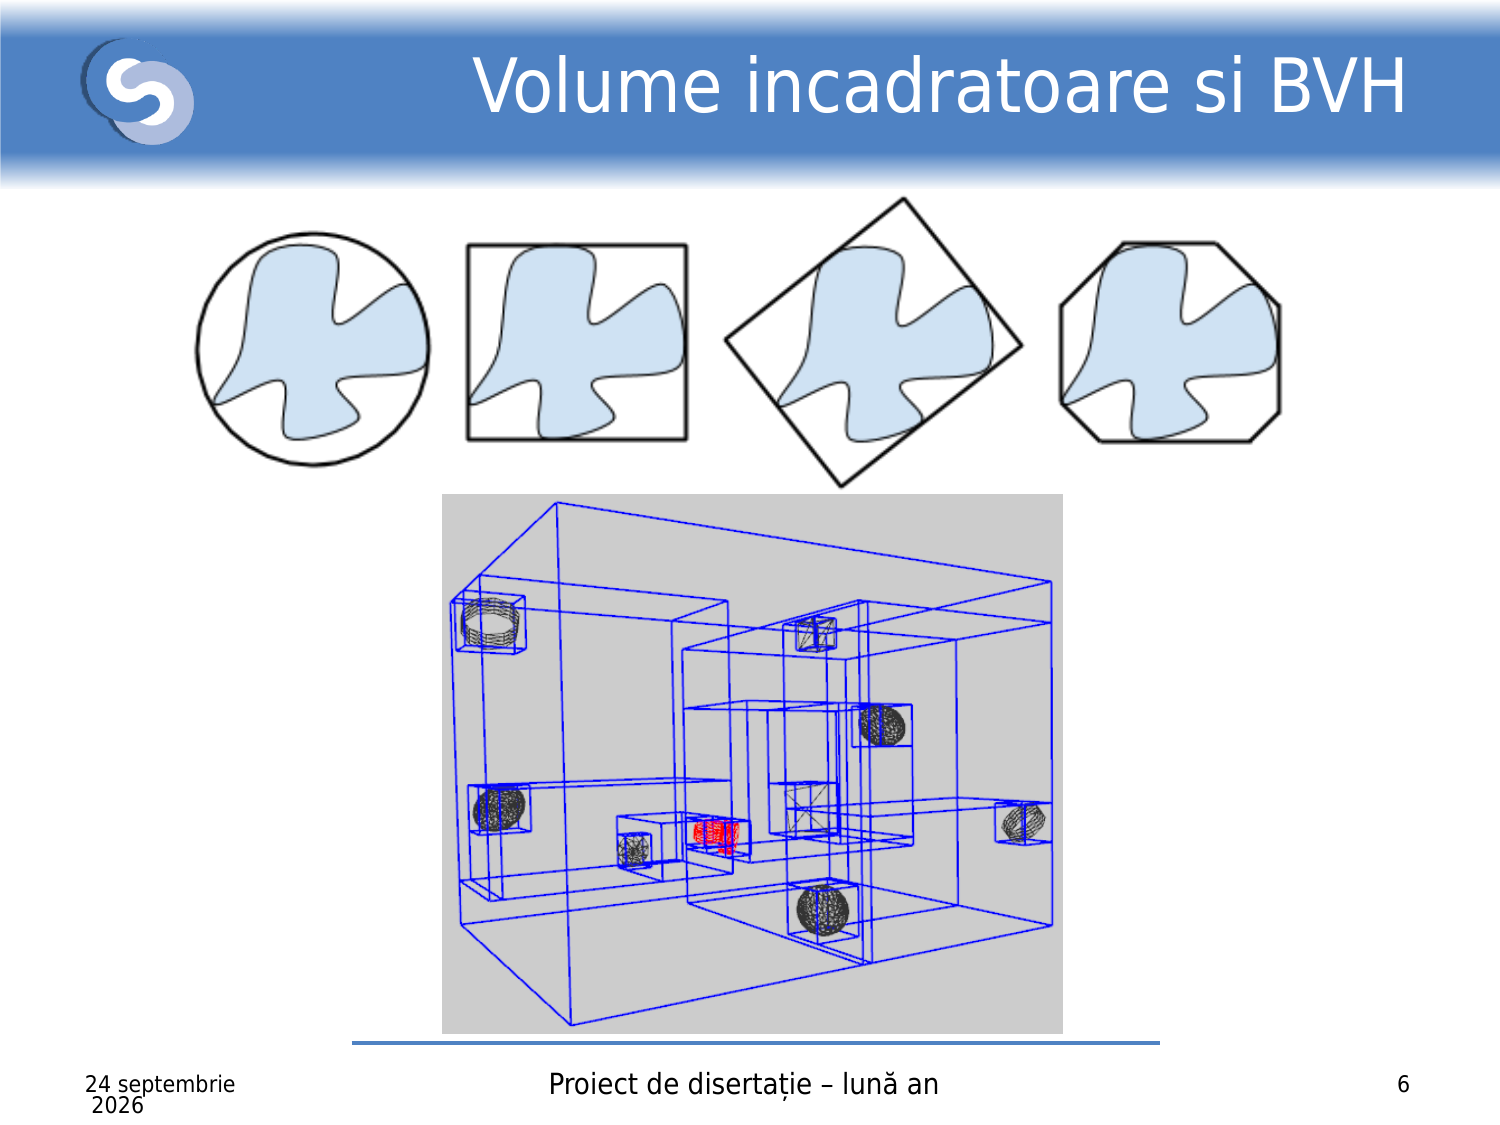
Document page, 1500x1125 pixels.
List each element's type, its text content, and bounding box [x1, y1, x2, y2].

picture [0, 0, 1500, 1034]
title Volume incadratoare si BVH [199, 11, 1425, 155]
